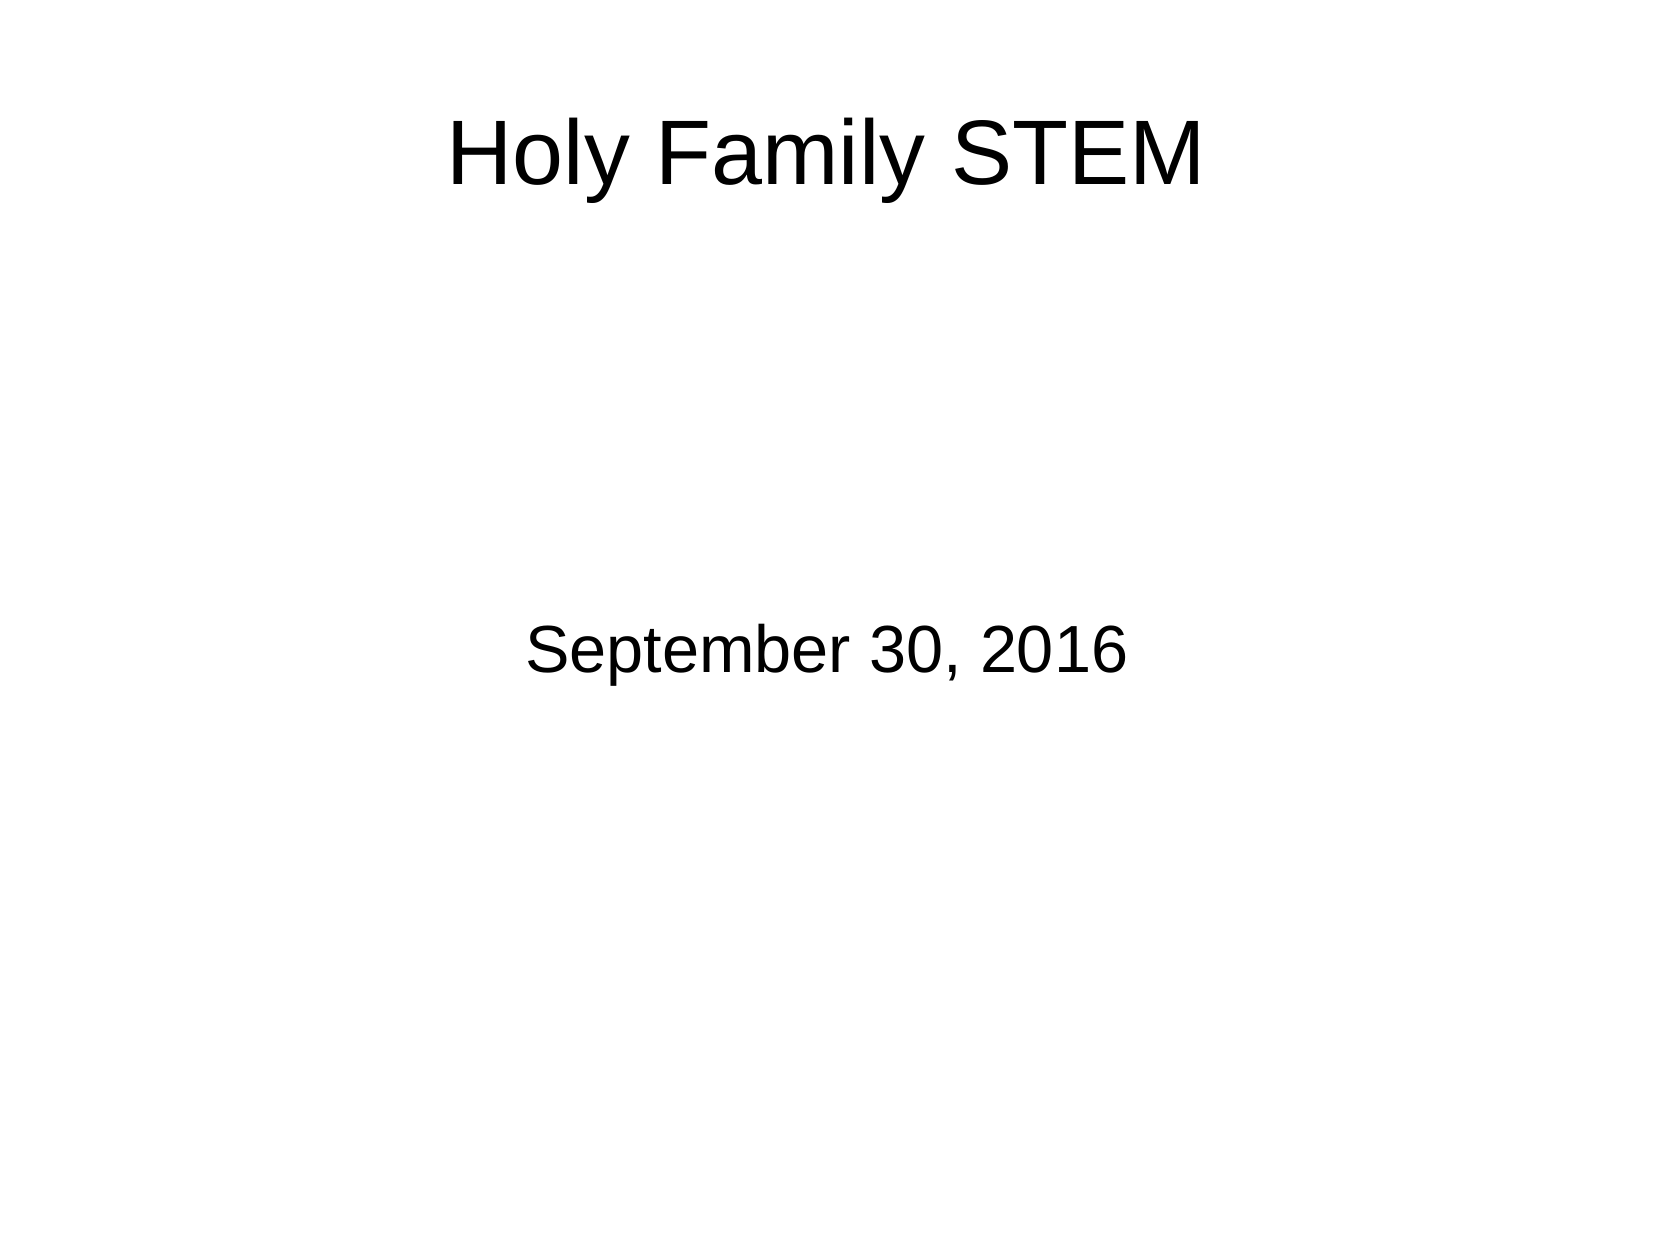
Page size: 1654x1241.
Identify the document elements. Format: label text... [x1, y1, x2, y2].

title Holy Family STEM [82, 49, 1571, 257]
subtitle September 30, 2016 [82, 290, 1571, 1010]
